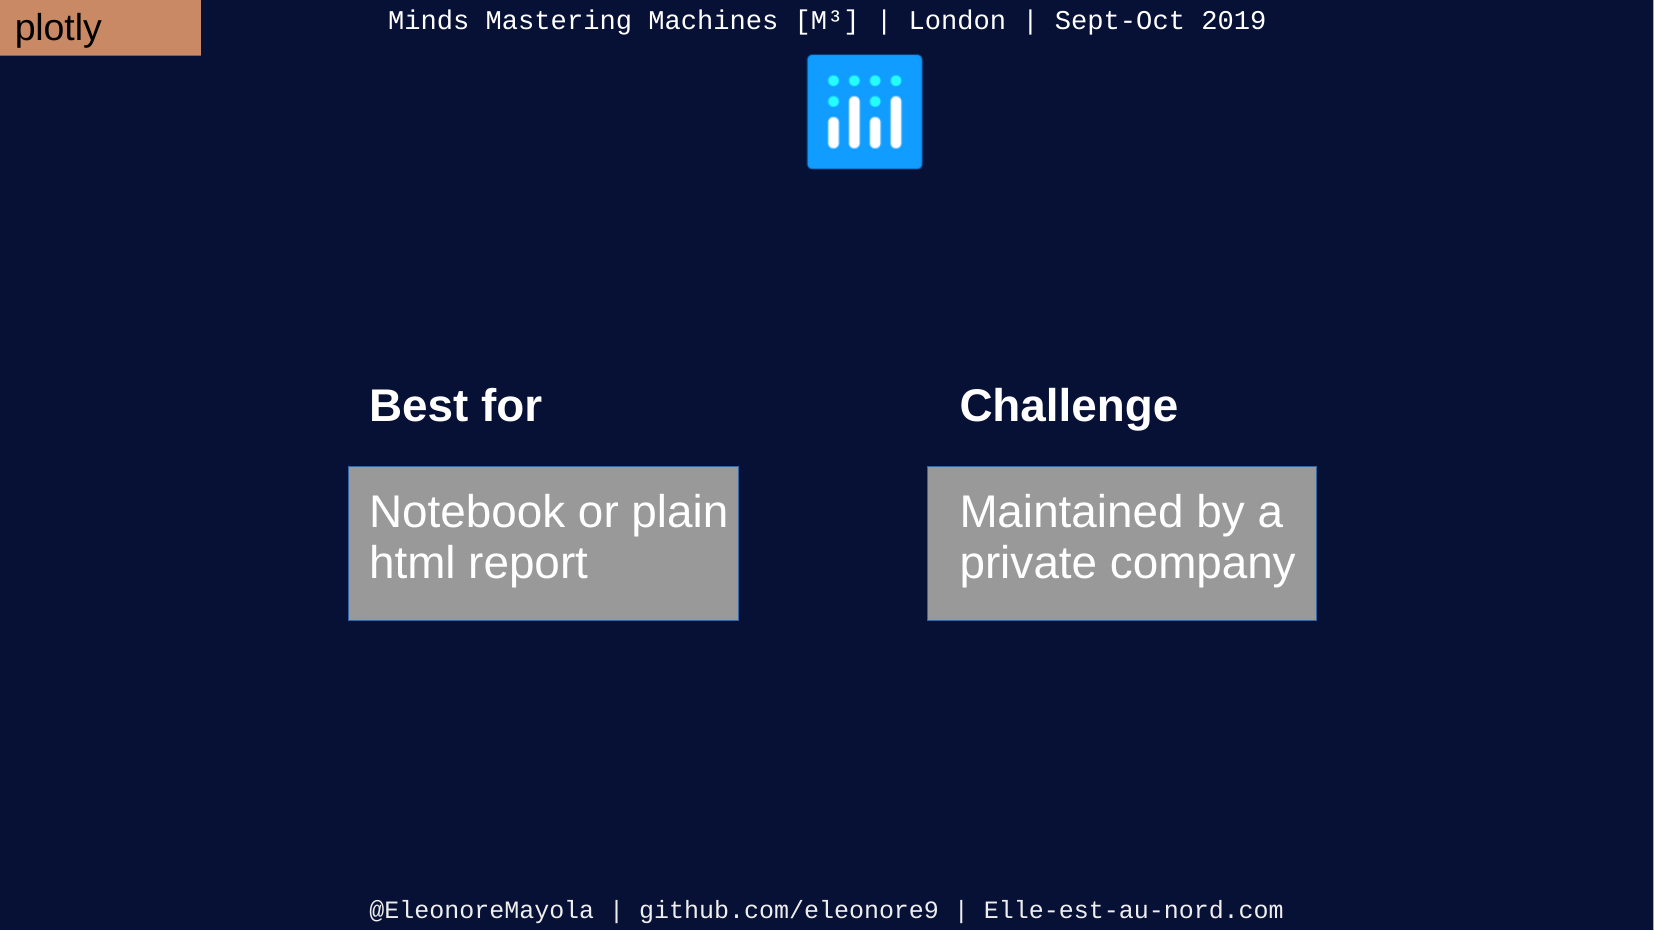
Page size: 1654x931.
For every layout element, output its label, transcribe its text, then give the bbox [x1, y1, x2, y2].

text_box plotly [0, 0, 201, 56]
text_box Challenge [944, 372, 1300, 439]
text_box [927, 466, 1317, 621]
text_box [348, 466, 739, 621]
text_box Minds Mastering Machines [M³] | London | Sept-Oct 2019 [265, 0, 1388, 60]
text_box Notebook or plain html report [354, 478, 792, 648]
text_box Best for [354, 372, 709, 439]
text_box Maintained by a private company [944, 478, 1317, 648]
picture [737, 34, 993, 178]
text_box @EleonoreMayola | github.com/eleonore9 | Elle-est-au-nord.com [295, 862, 1359, 931]
